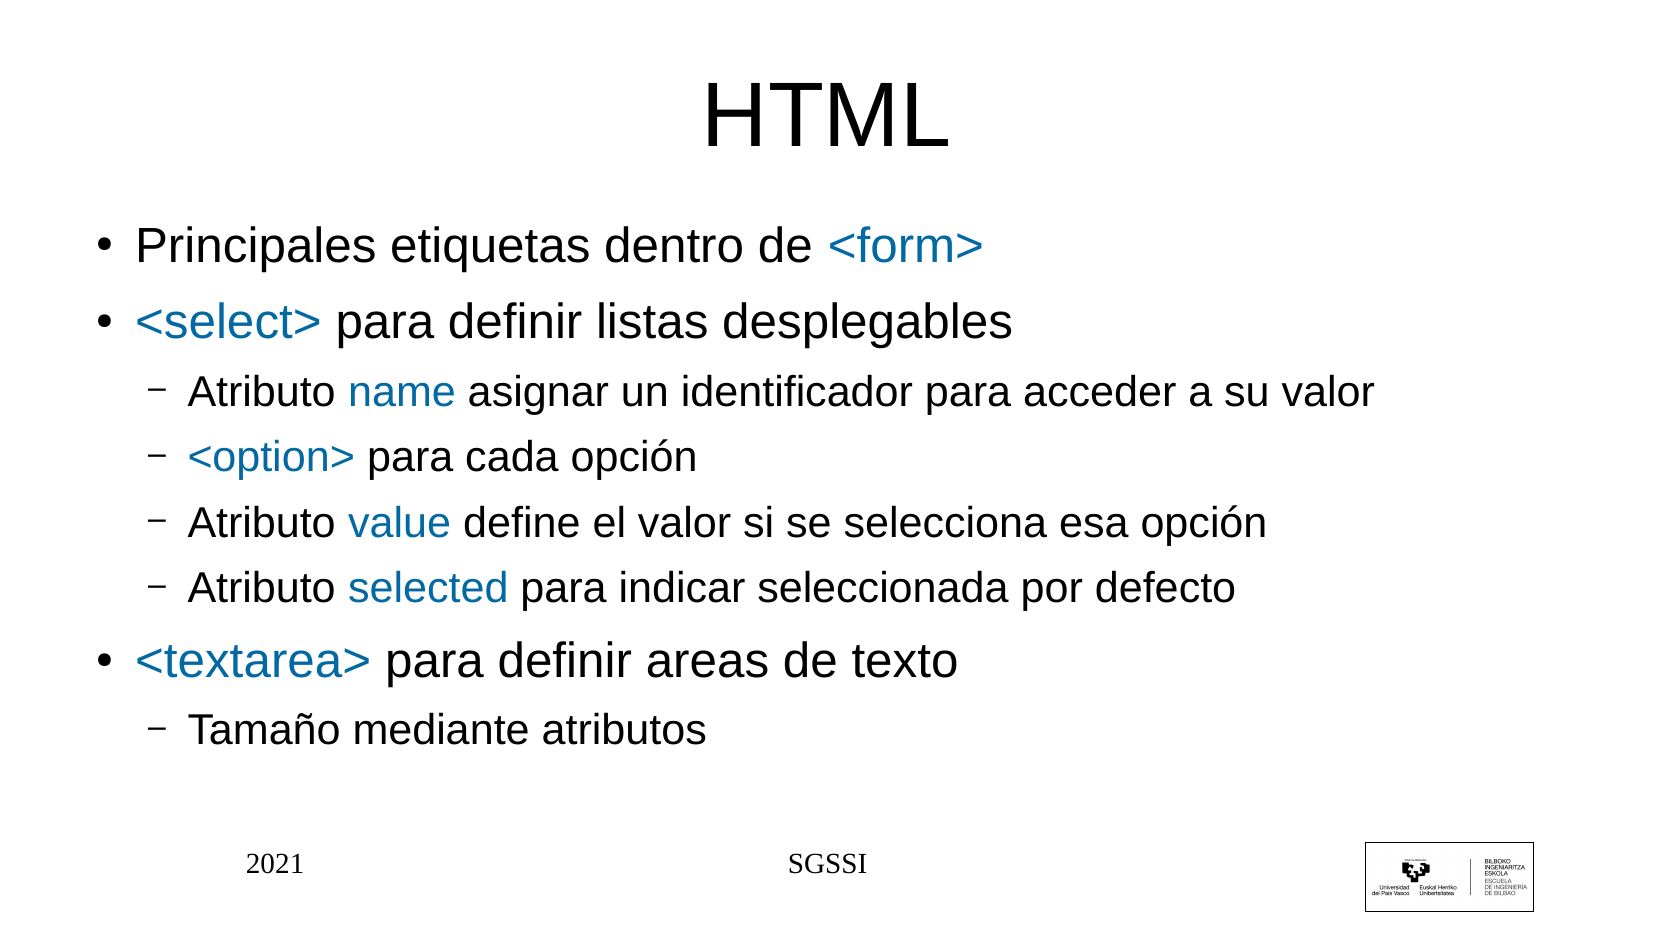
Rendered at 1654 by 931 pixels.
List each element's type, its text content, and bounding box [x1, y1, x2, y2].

title HTML [82, 37, 1571, 193]
list Principales etiquetas dentro de <form> <select> para definir listas desplegables Atributo name asignar un identificador para acceder a su valor <option> para cada opción Atributo value define el valor si se selecciona esa opción Atributo selected para indicar seleccionada por defecto <textarea> para definir areas de texto Tamaño mediante atributos [82, 217, 1456, 758]
picture [1366, 843, 1533, 911]
